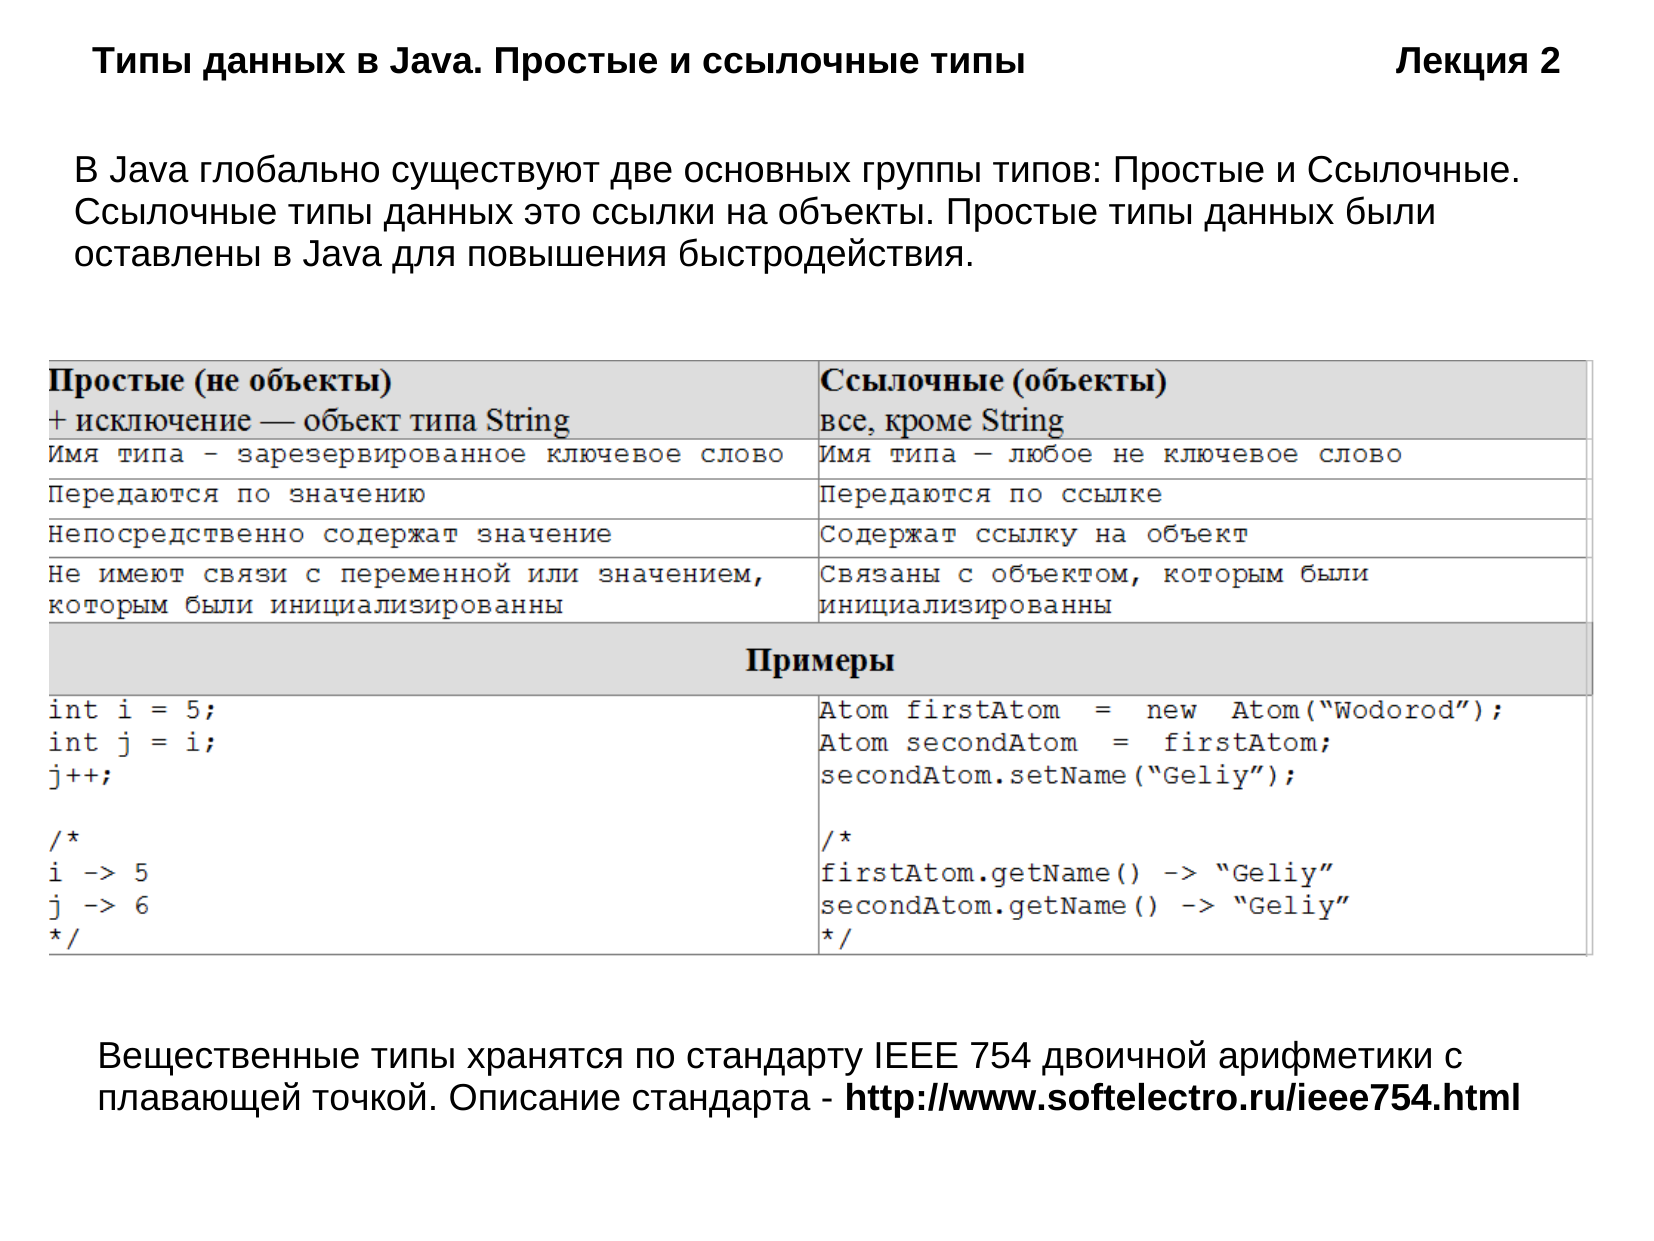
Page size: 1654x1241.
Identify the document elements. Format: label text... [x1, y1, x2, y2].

text_box Типы данных в Java. Простые и ссылочные типы Лекция 2 [82, 25, 1571, 95]
text_box В Java глобально существуют две основных группы типов: Простые и Ссылочные. Ссылочные типы данных это ссылки на объекты. Простые типы данных были оставлены в Java для повышения быстродействия. [59, 141, 1548, 283]
picture [49, 360, 1595, 957]
text_box Вещественные типы хранятся по стандарту IEEE 754 двоичной арифметики с плавающей точкой. Описание стандарта - http://www.softelectro.ru/ieee754.html [82, 1027, 1595, 1127]
